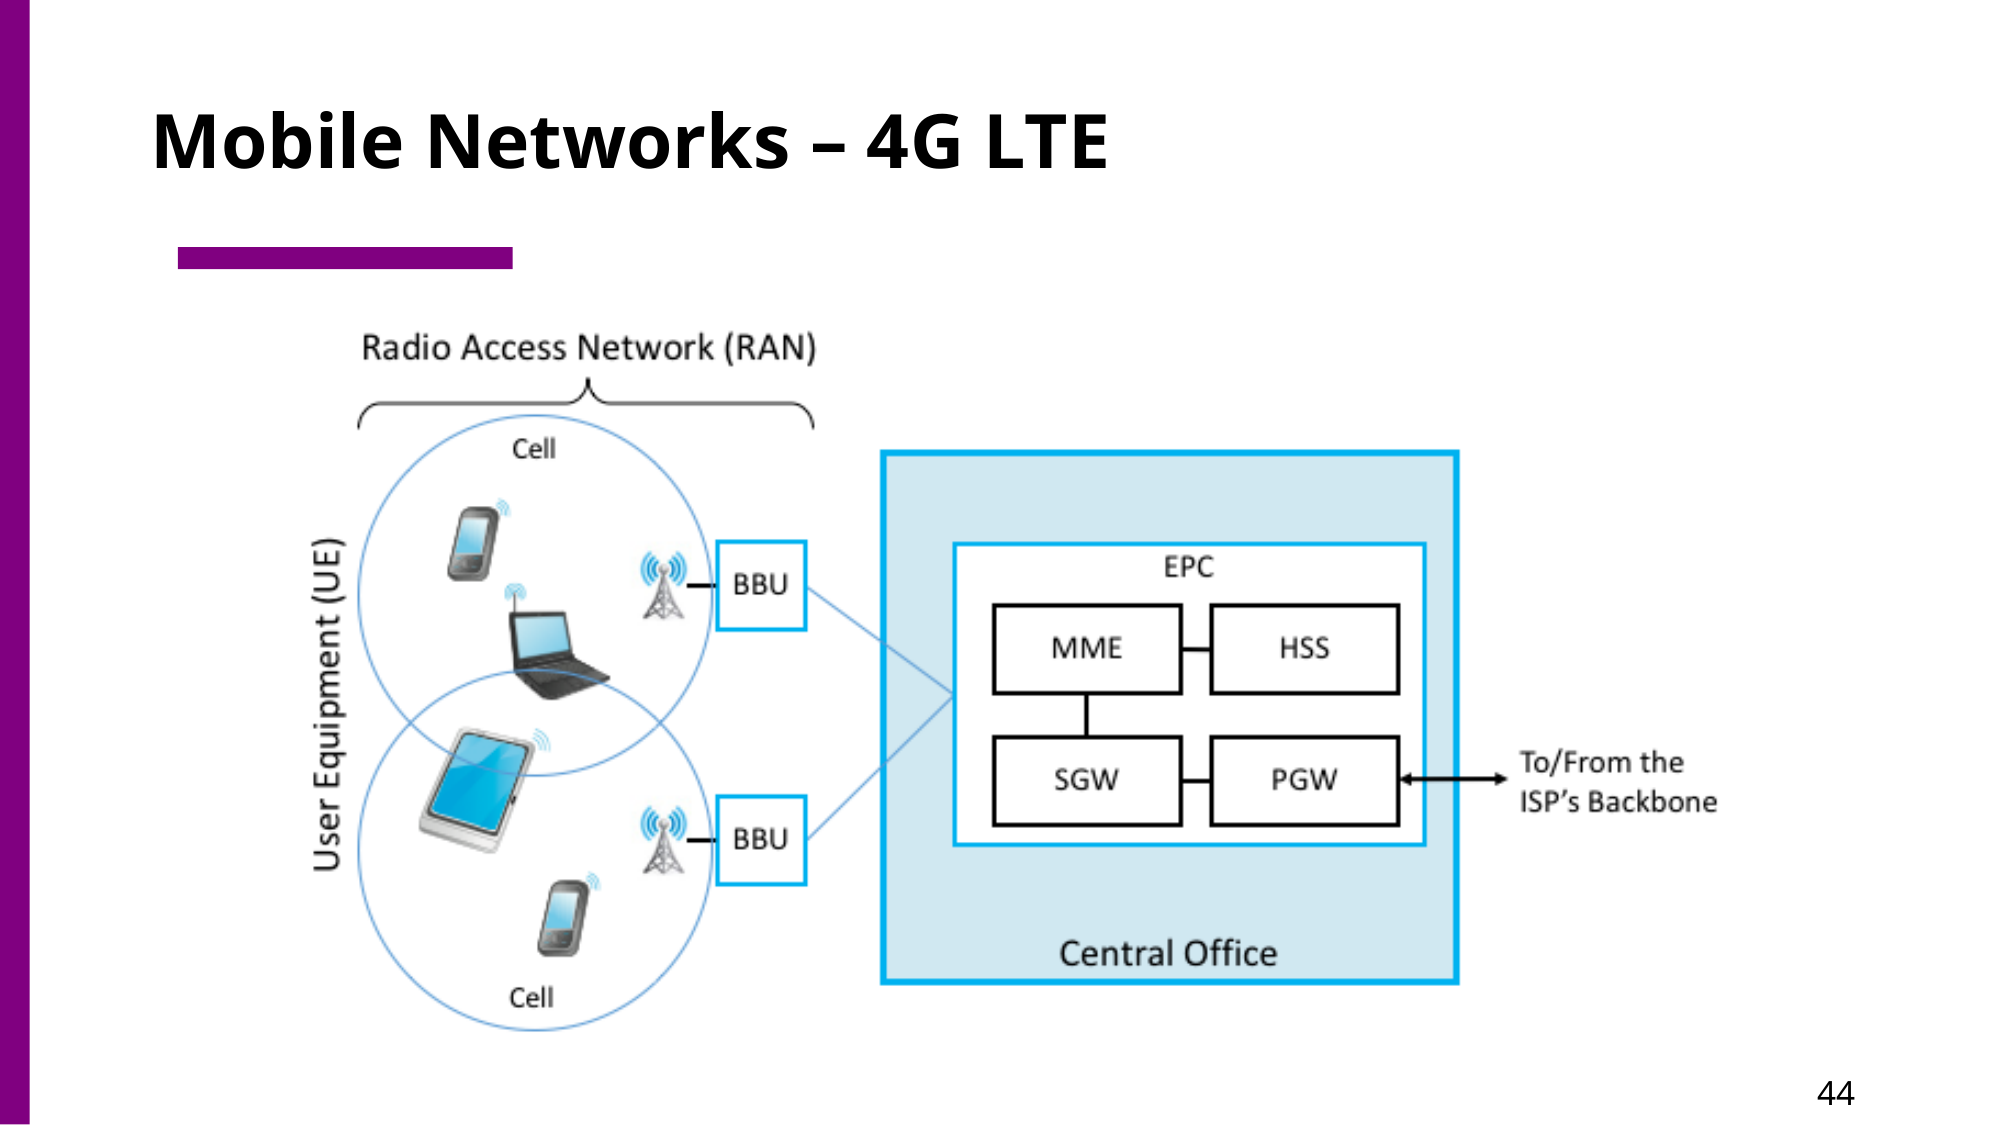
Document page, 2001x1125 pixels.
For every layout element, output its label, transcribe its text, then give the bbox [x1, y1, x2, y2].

picture [301, 314, 1726, 1043]
title Mobile Networks – 4G LTE [99, 44, 1900, 233]
